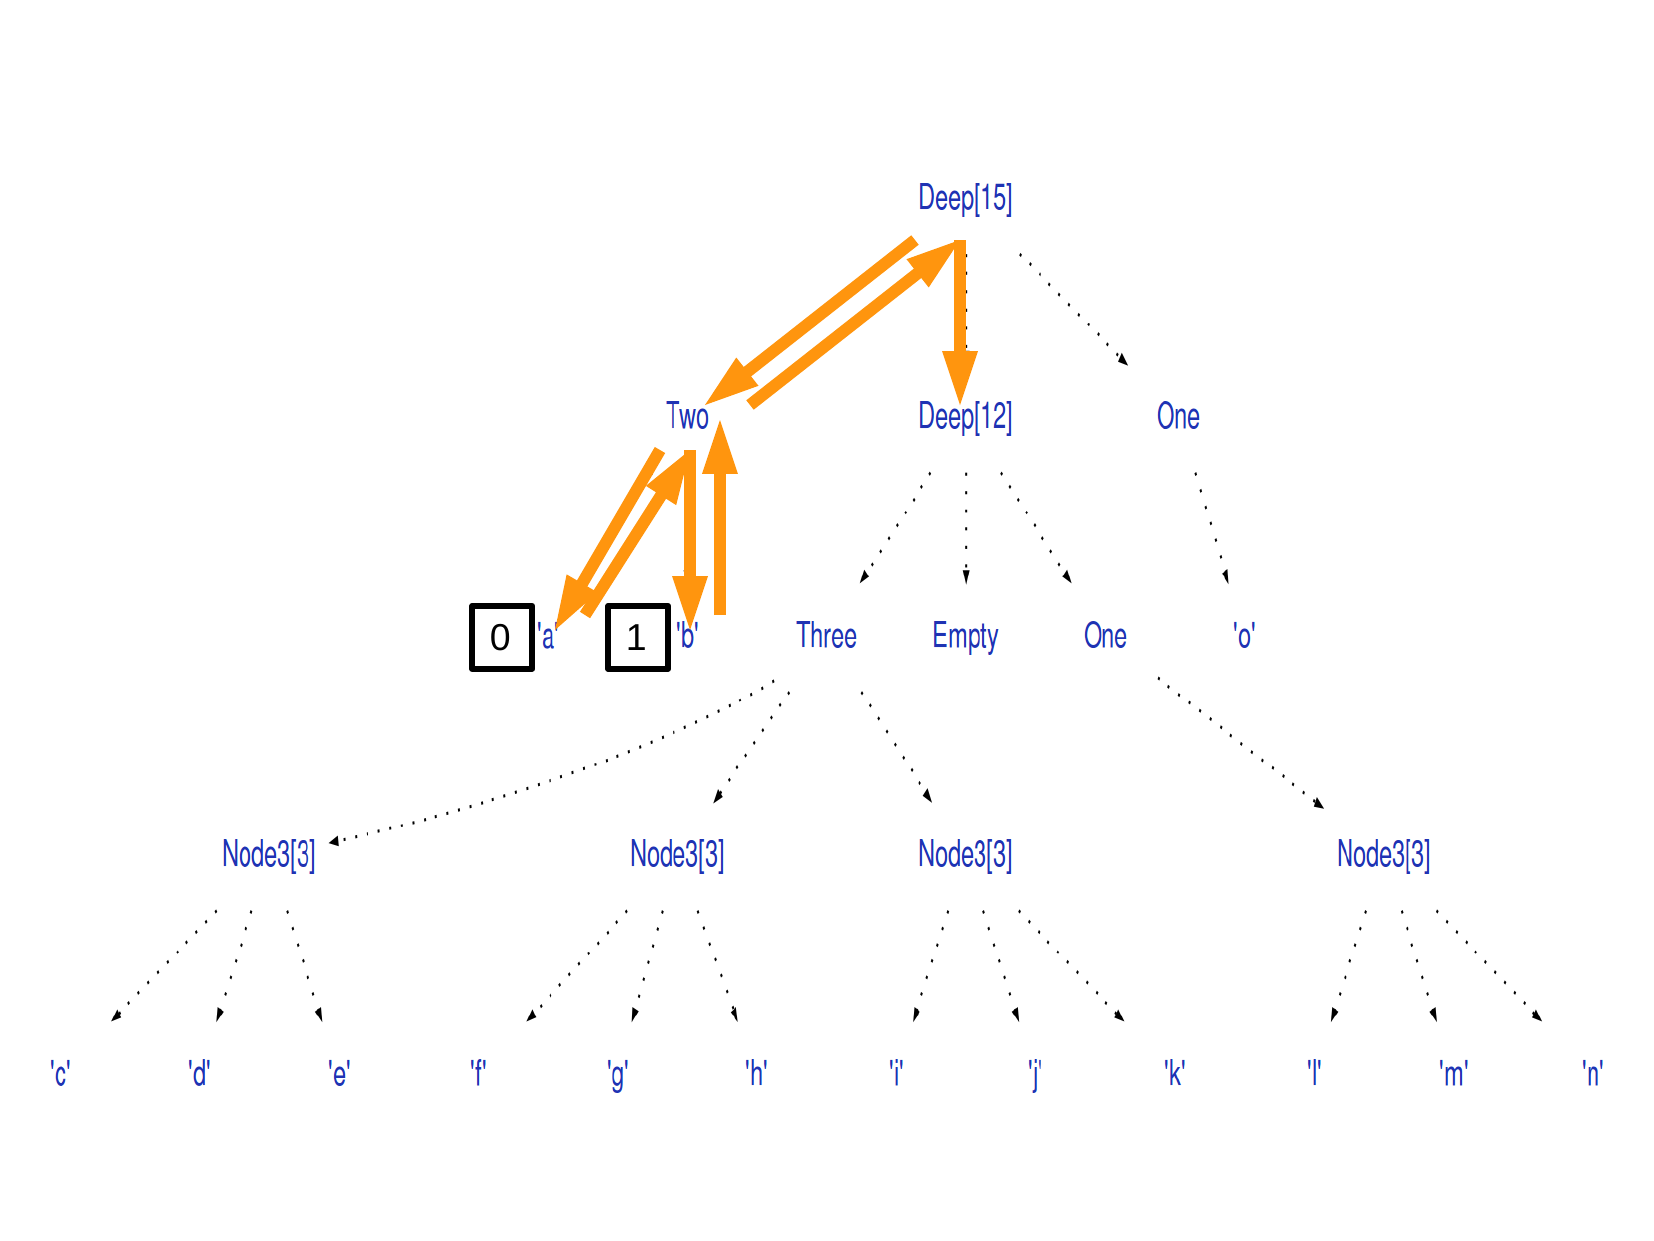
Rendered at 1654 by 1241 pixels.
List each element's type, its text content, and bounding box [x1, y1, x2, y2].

text_box 0 [472, 605, 533, 669]
picture [0, 135, 1653, 1141]
text_box 1 [608, 605, 669, 669]
